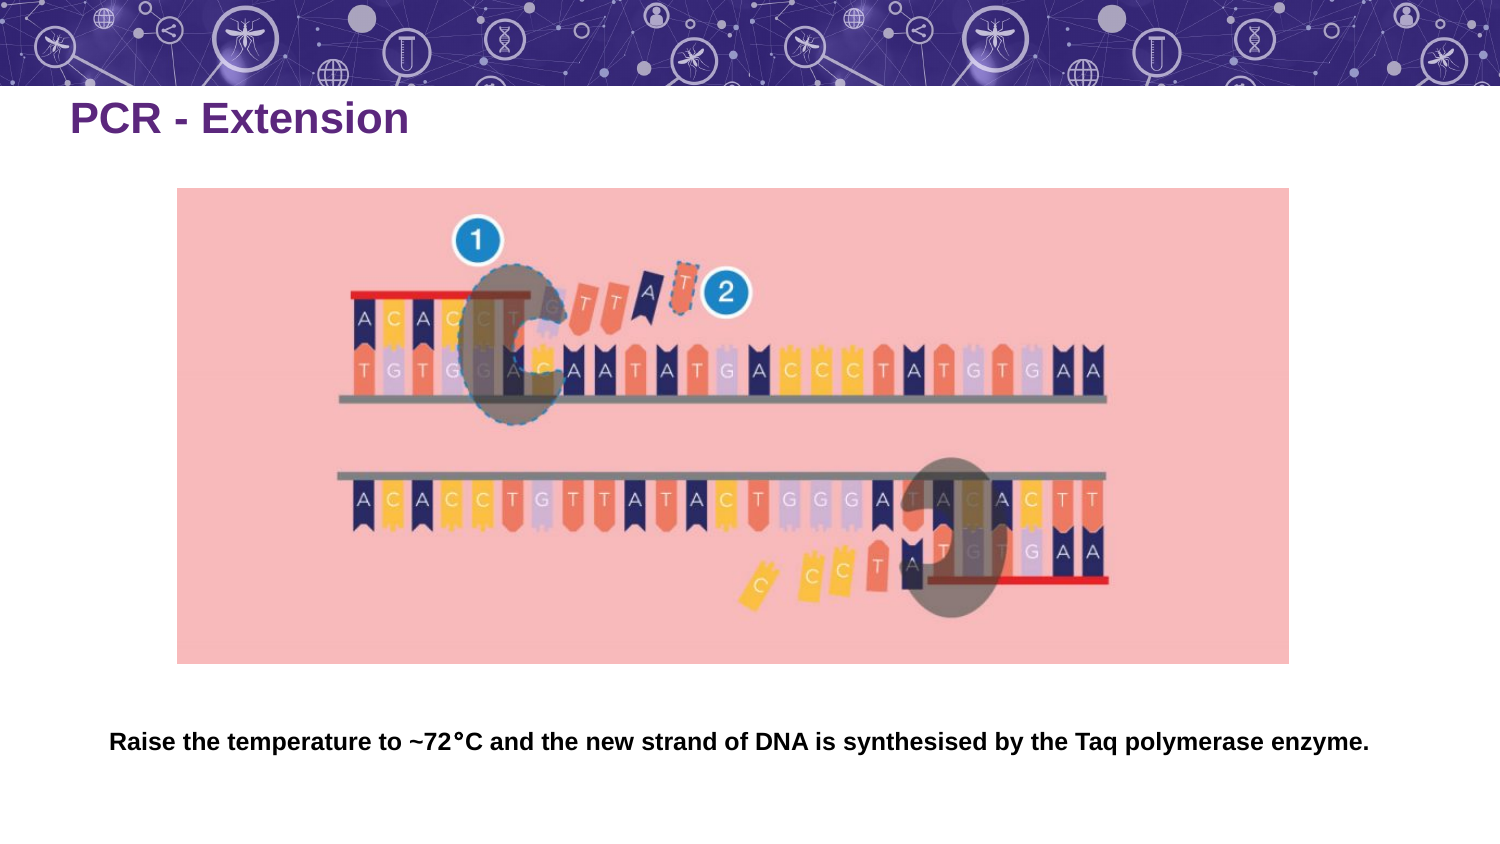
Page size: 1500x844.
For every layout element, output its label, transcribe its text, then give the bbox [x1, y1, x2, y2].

title PCR - Extension [54, 75, 1118, 151]
picture [177, 188, 1289, 664]
text_box Raise the temperature to ~72°C and the new strand of DNA is synthesised by the Taq polymerase enzyme. [94, 720, 1418, 792]
picture [0, 0, 1500, 86]
